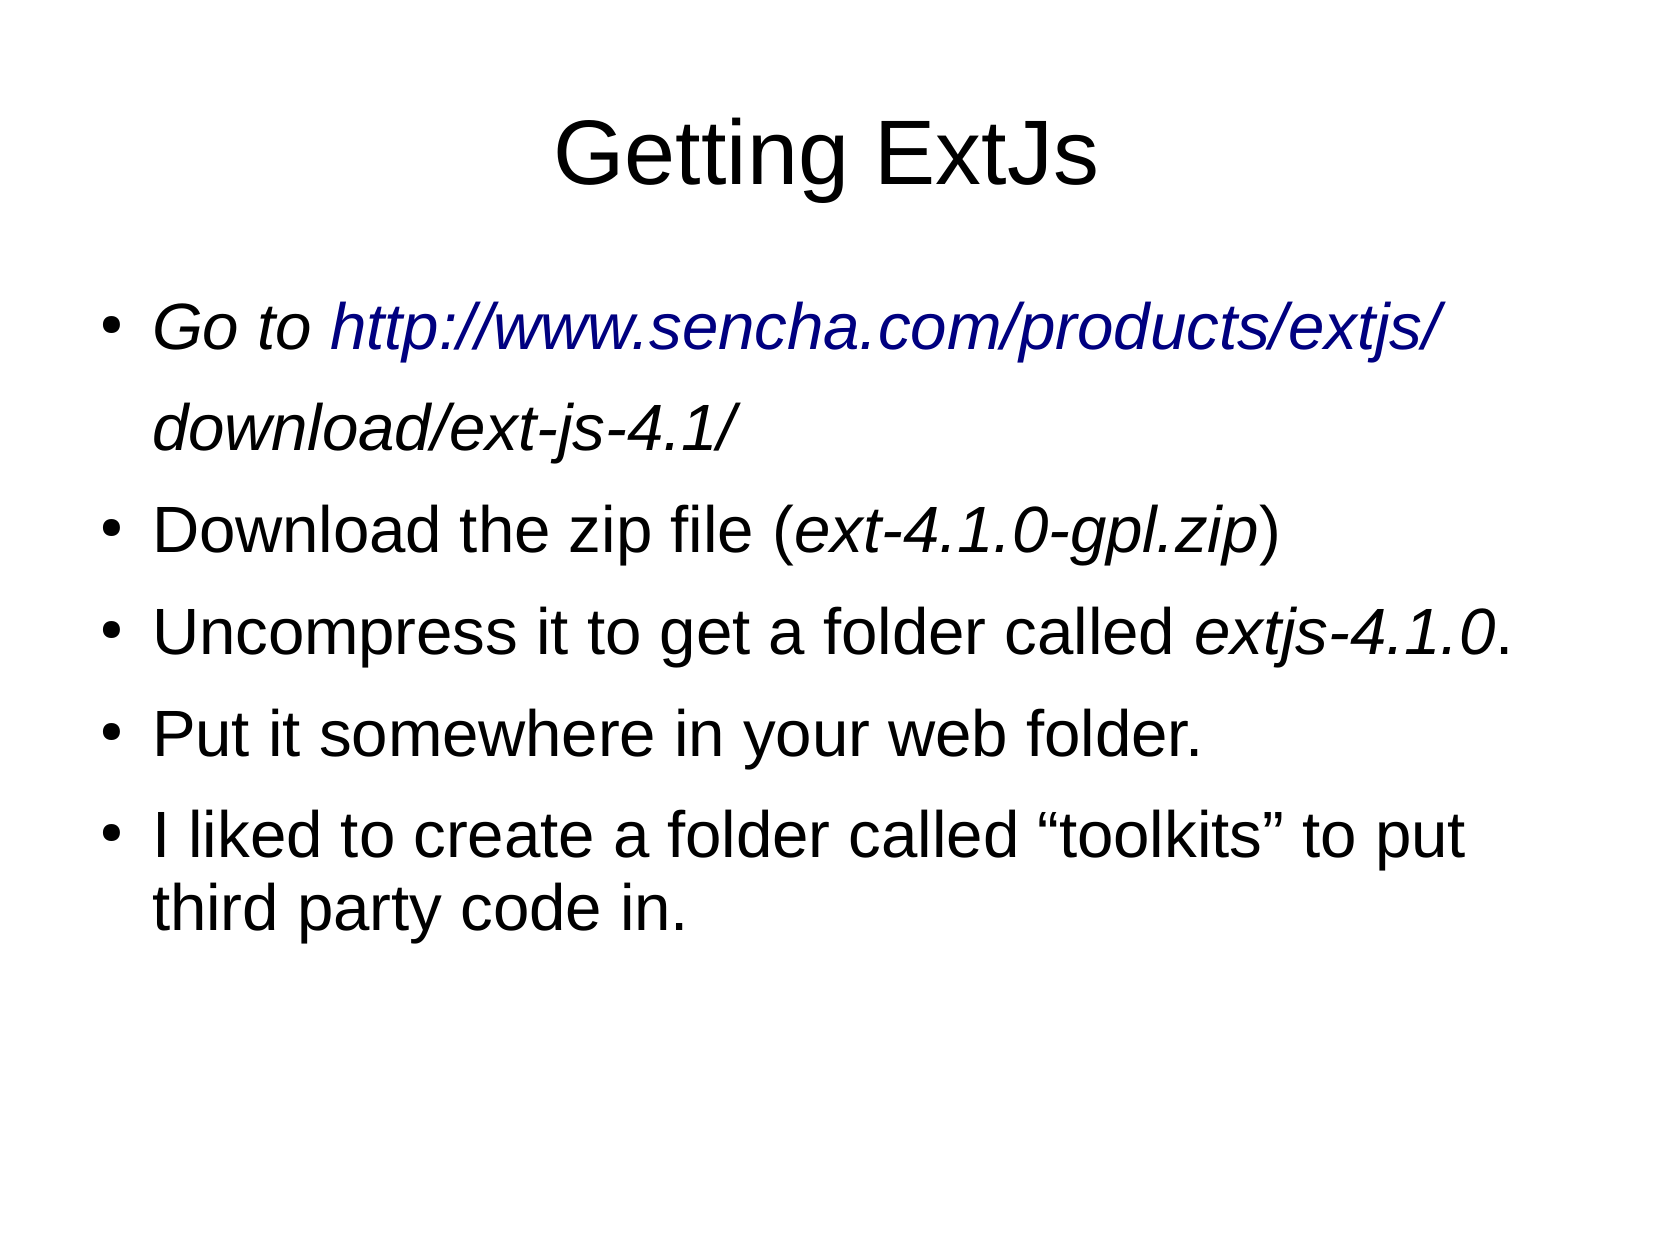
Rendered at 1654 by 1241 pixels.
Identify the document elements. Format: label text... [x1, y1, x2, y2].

title Getting ExtJs [82, 49, 1571, 257]
list Go to http://www.sencha.com/products/extjs/ download/ext-js-4.1/ Download the zip file (ext-4.1.0-gpl.zip) Uncompress it to get a folder called extjs-4.1.0. Put it somewhere in your web folder. I liked to create a folder called “toolkits” to put third party code in. [82, 290, 1538, 1010]
